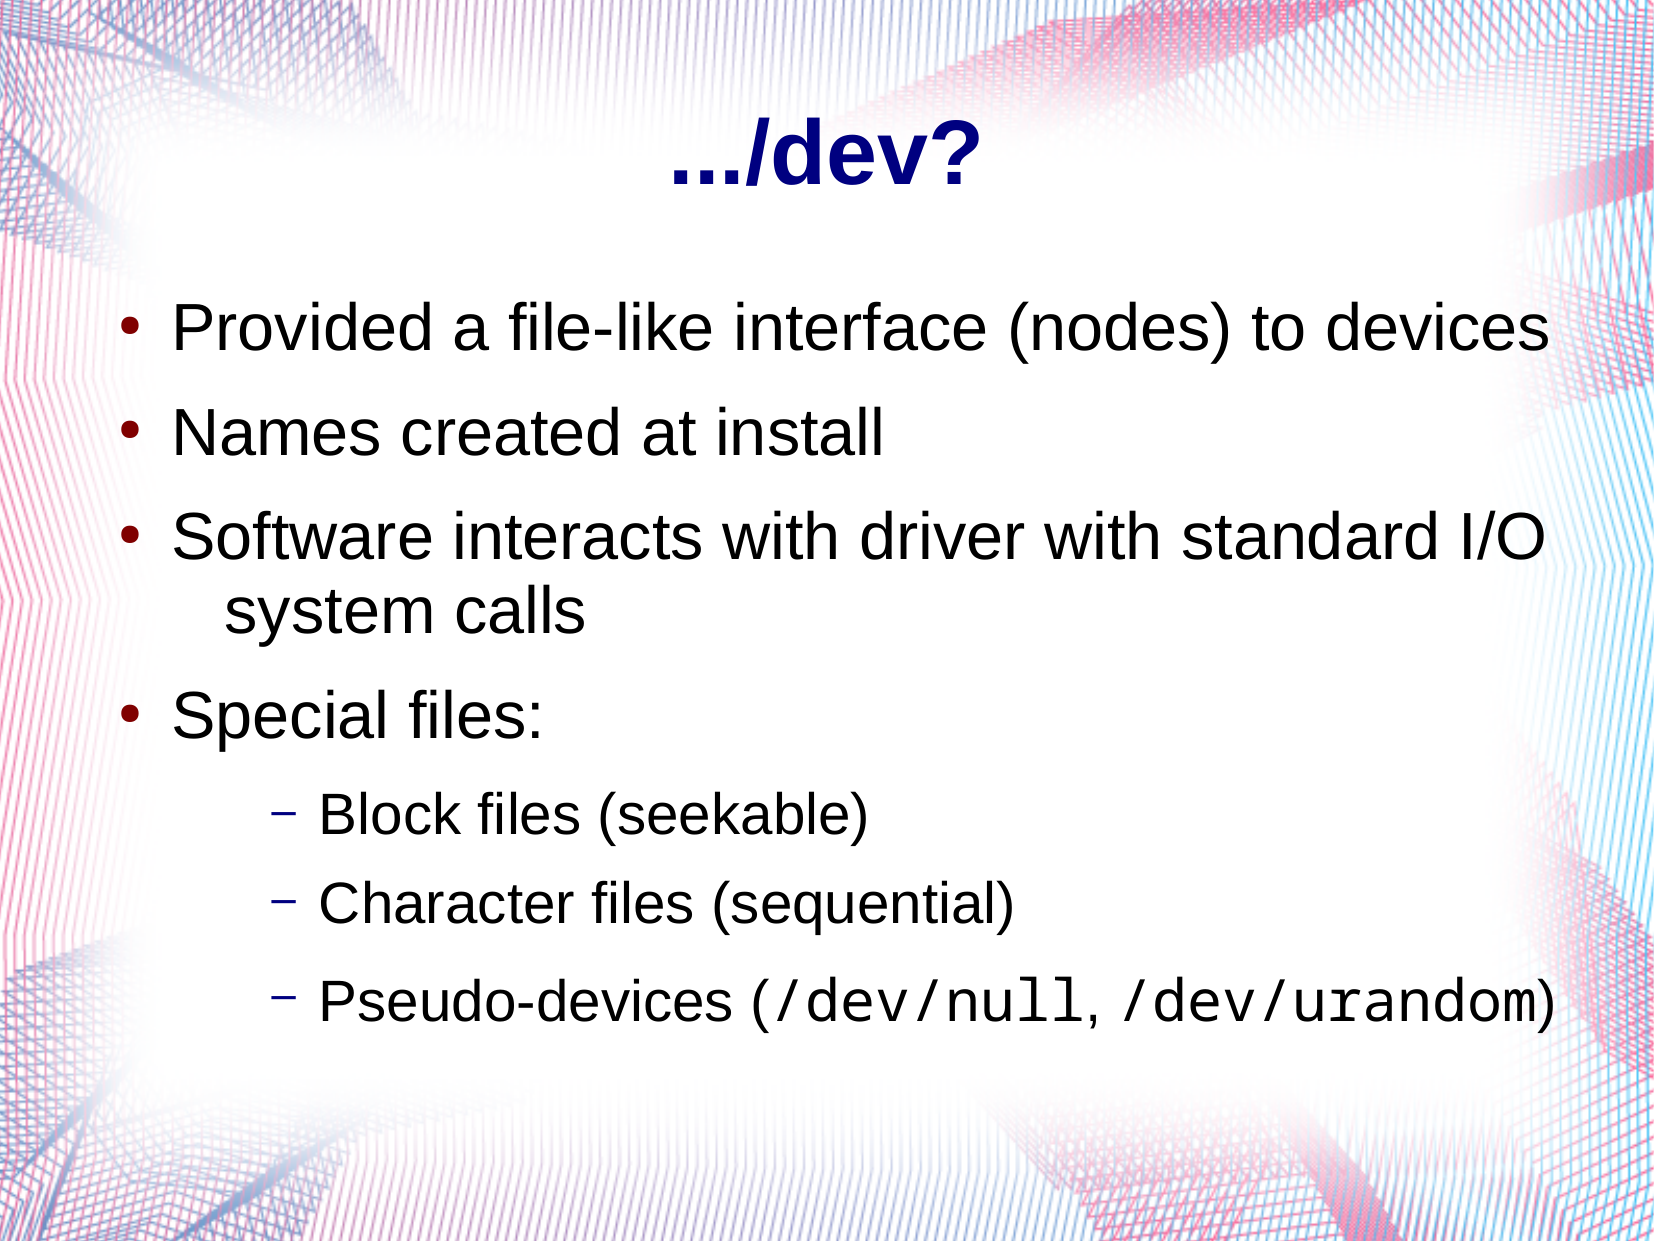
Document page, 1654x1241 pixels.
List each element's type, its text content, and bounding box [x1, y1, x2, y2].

title .../dev? [82, 49, 1571, 257]
picture [0, 0, 1654, 1241]
list Provided a file-like interface (nodes) to devices Names created at install Software interacts with driver with standard I/O system calls Special files: Block files (seekable) Character files (sequential) Pseudo-devices (/dev/null, /dev/urandom) [82, 290, 1571, 1109]
